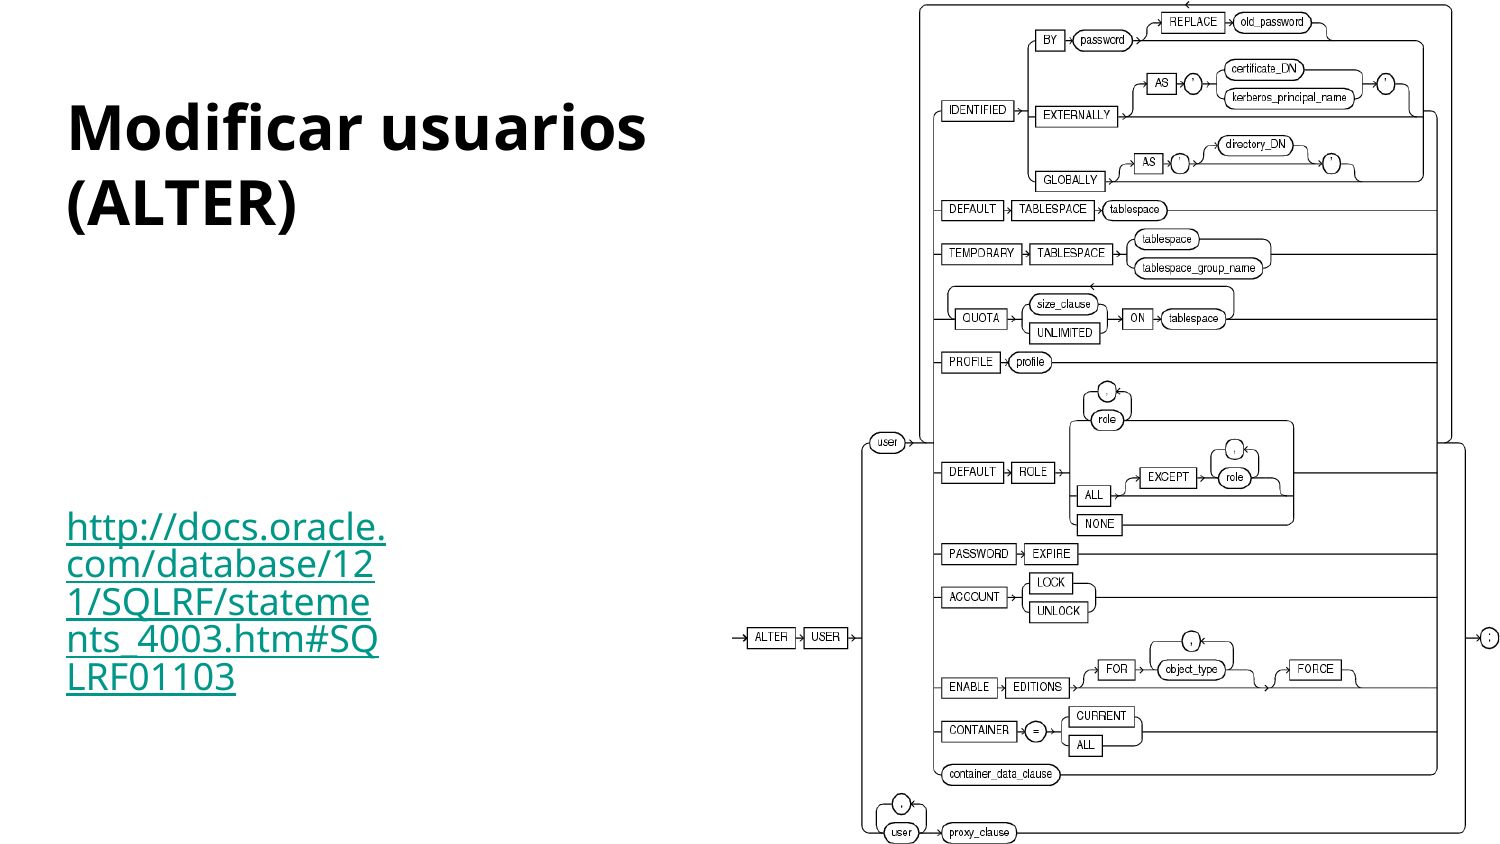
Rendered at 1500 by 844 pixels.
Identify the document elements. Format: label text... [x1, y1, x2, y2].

title Modificar usuarios (ALTER) [51, 72, 707, 322]
list http://docs.oracle.com/database/121/SQLRF/statements_4003.htm#SQLRF01103 [51, 487, 405, 750]
picture [732, 0, 1500, 844]
